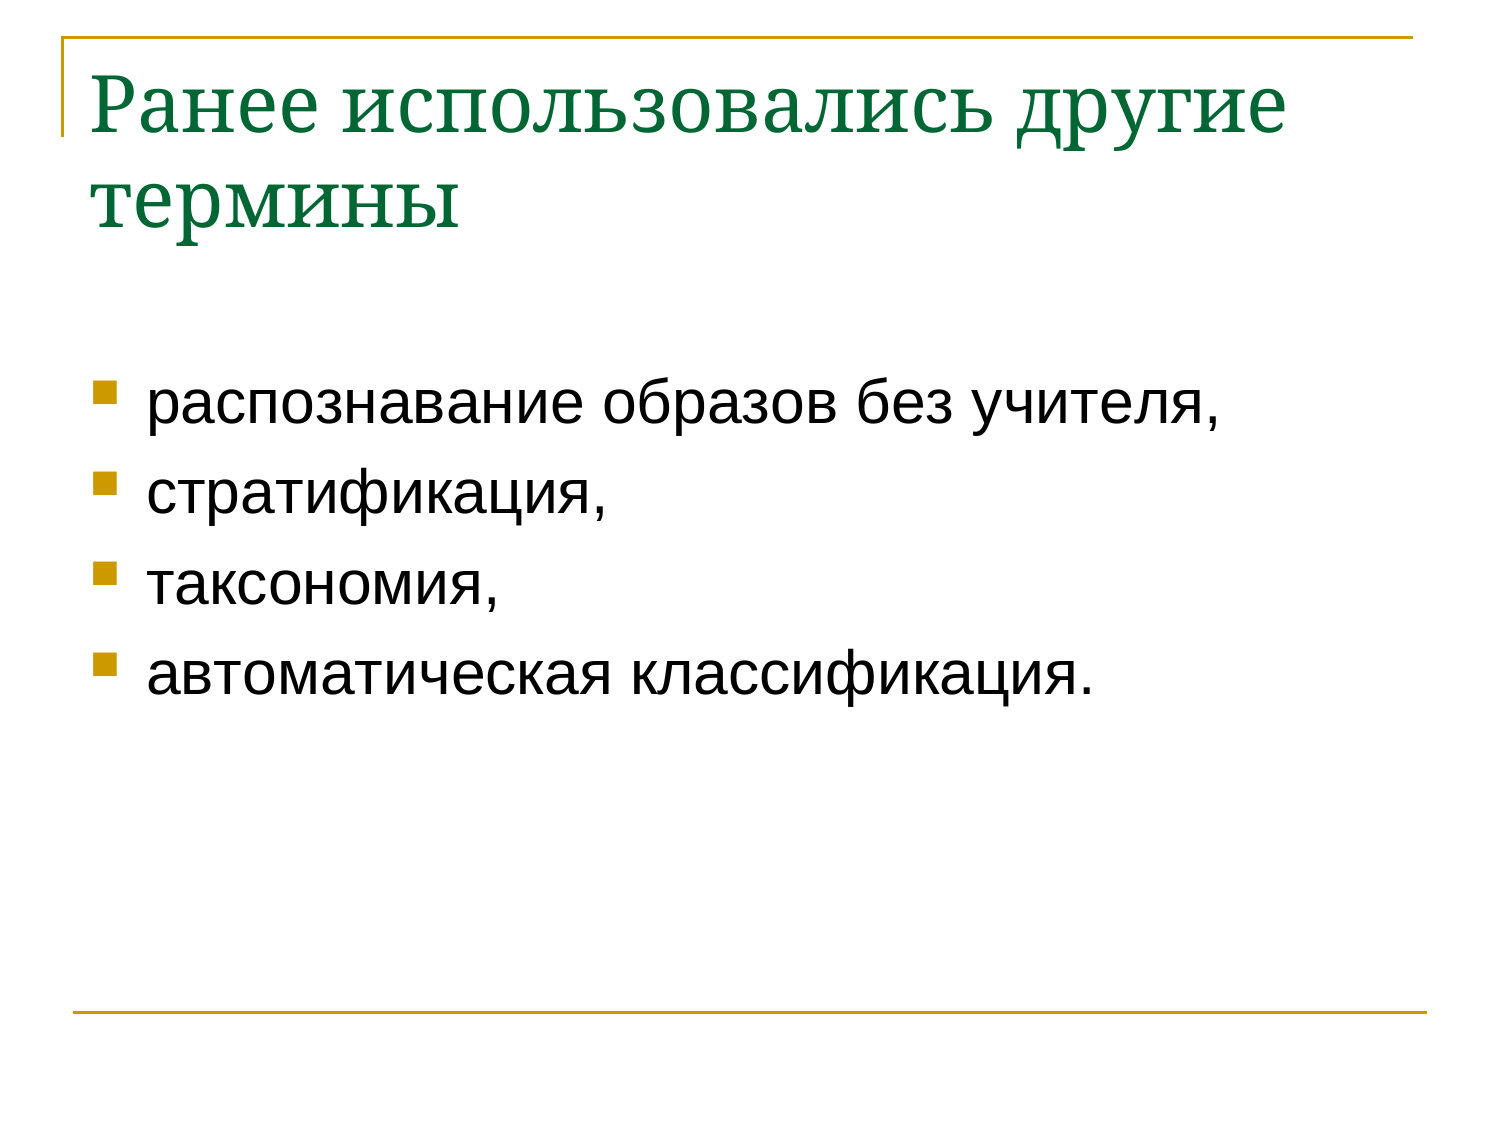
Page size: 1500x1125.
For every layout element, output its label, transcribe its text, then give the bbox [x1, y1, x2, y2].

list распознавание образов без учителя, стратификация, таксономия, автоматическая классификация. [75, 262, 1426, 1006]
title Ранее использовались другие термины [75, 45, 1426, 233]
